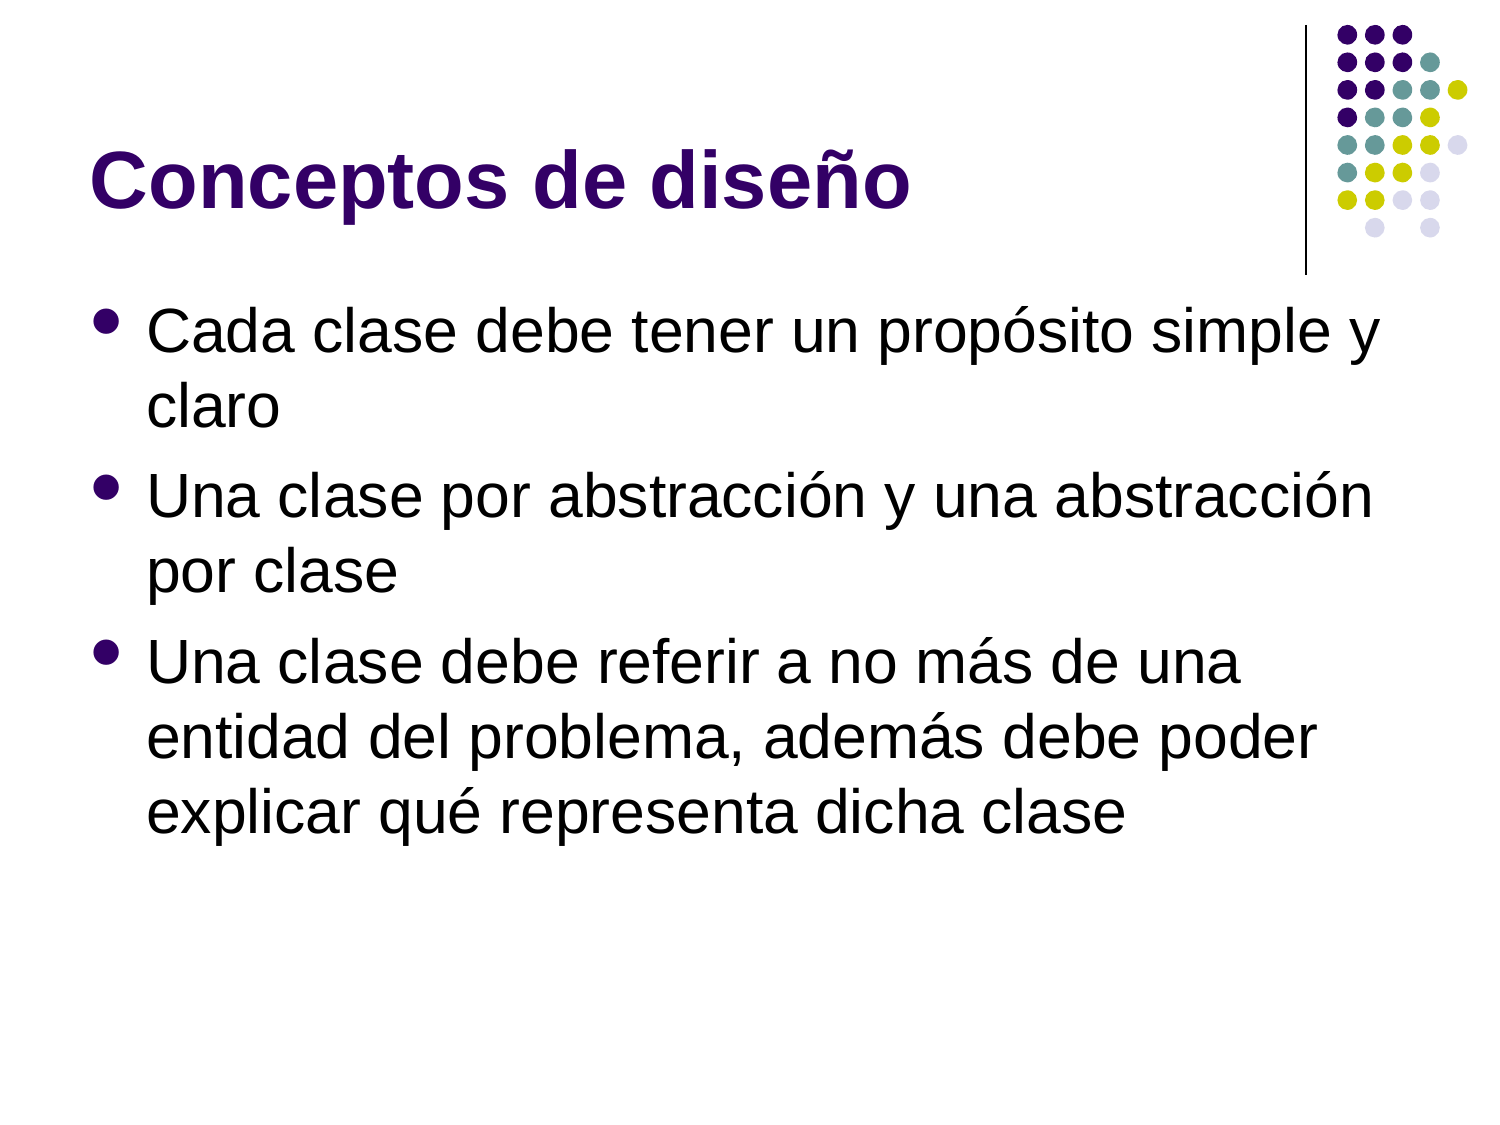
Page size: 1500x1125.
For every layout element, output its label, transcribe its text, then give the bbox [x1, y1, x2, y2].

title Conceptos de diseño [74, 19, 1313, 233]
list Cada clase debe tener un propósito simple y claro Una clase por abstracción y una abstracción por clase Una clase debe referir a no más de una entidad del problema, además debe poder explicar qué representa dicha clase [75, 282, 1426, 1006]
